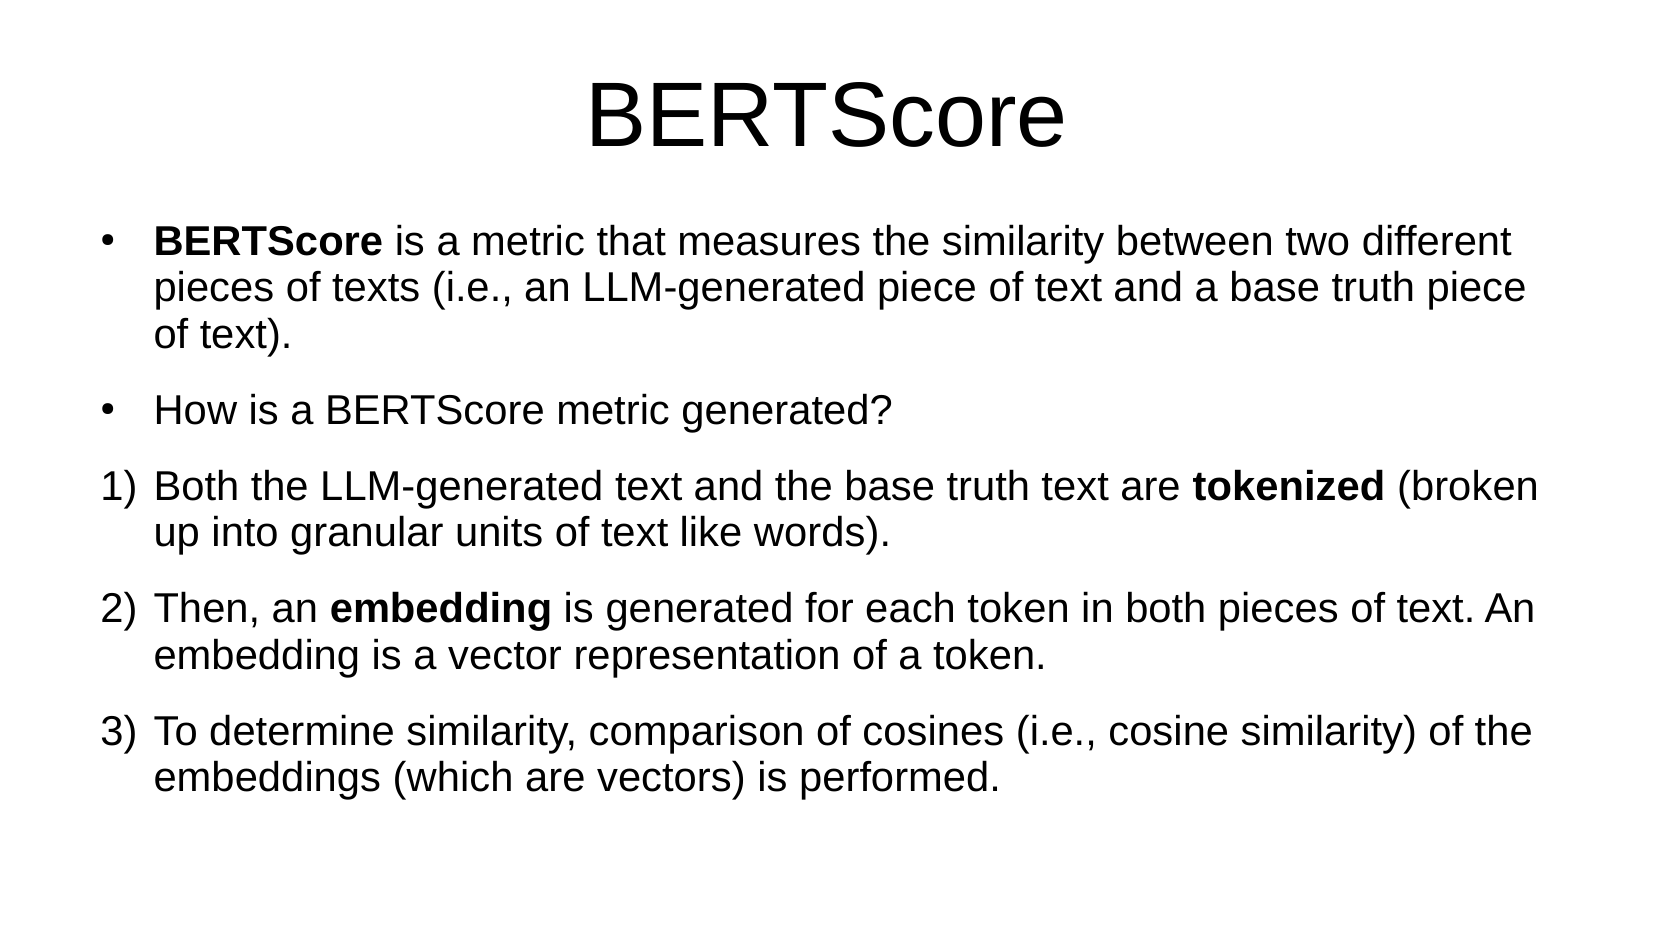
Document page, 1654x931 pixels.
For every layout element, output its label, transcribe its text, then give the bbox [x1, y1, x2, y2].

title BERTScore [82, 37, 1571, 193]
list BERTScore is a metric that measures the similarity between two different pieces of texts (i.e., an LLM-generated piece of text and a base truth piece of text). How is a BERTScore metric generated? Both the LLM-generated text and the base truth text are tokenized (broken up into granular units of text like words). Then, an embedding is generated for each token in both pieces of text. An embedding is a vector representation of a token. To determine similarity, comparison of cosines (i.e., cosine similarity) of the embeddings (which are vectors) is performed. [82, 217, 1571, 826]
